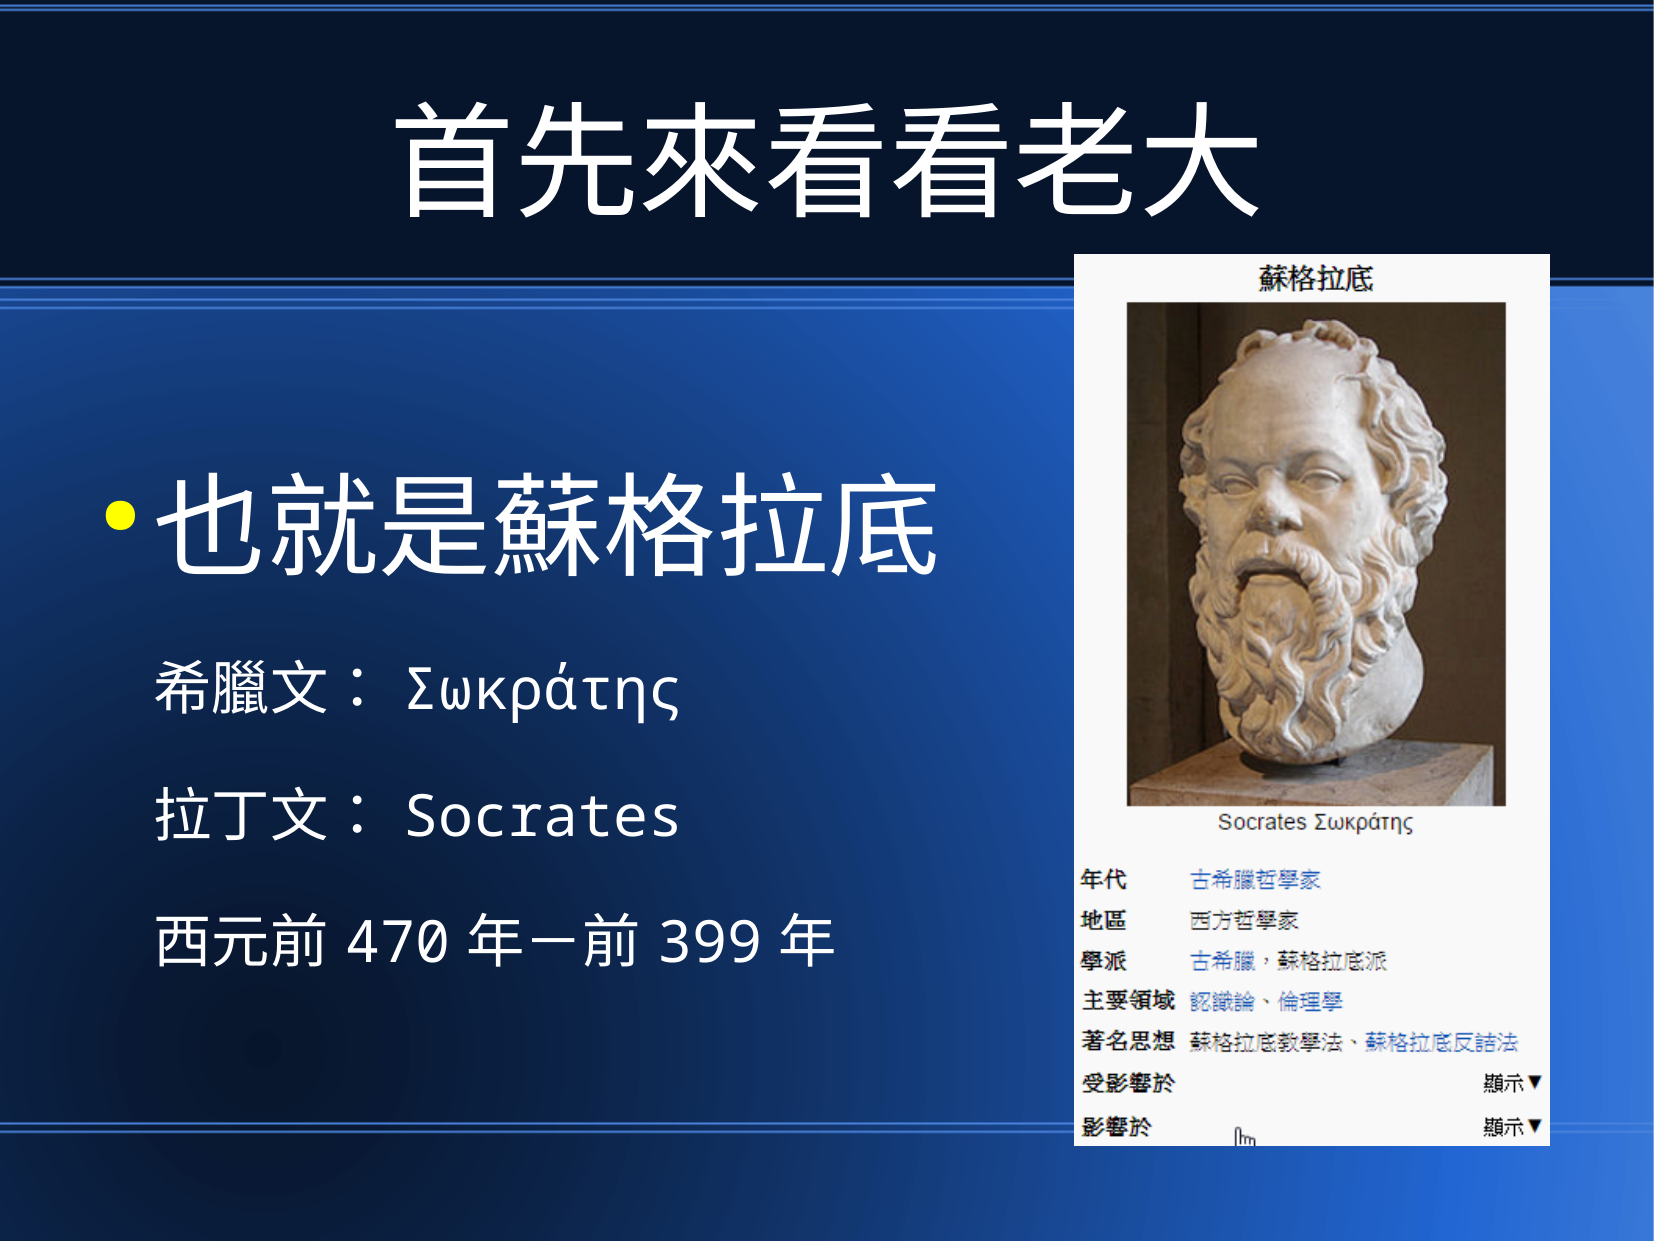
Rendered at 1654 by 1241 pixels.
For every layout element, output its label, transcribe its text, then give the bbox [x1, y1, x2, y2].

picture [0, 0, 1654, 1241]
list 也就是蘇格拉底 希臘文：Σωκράτης 拉丁文：Socrates 西元前470年－前399年 [82, 355, 1571, 1241]
title 首先來看看老大 [82, 49, 1571, 257]
